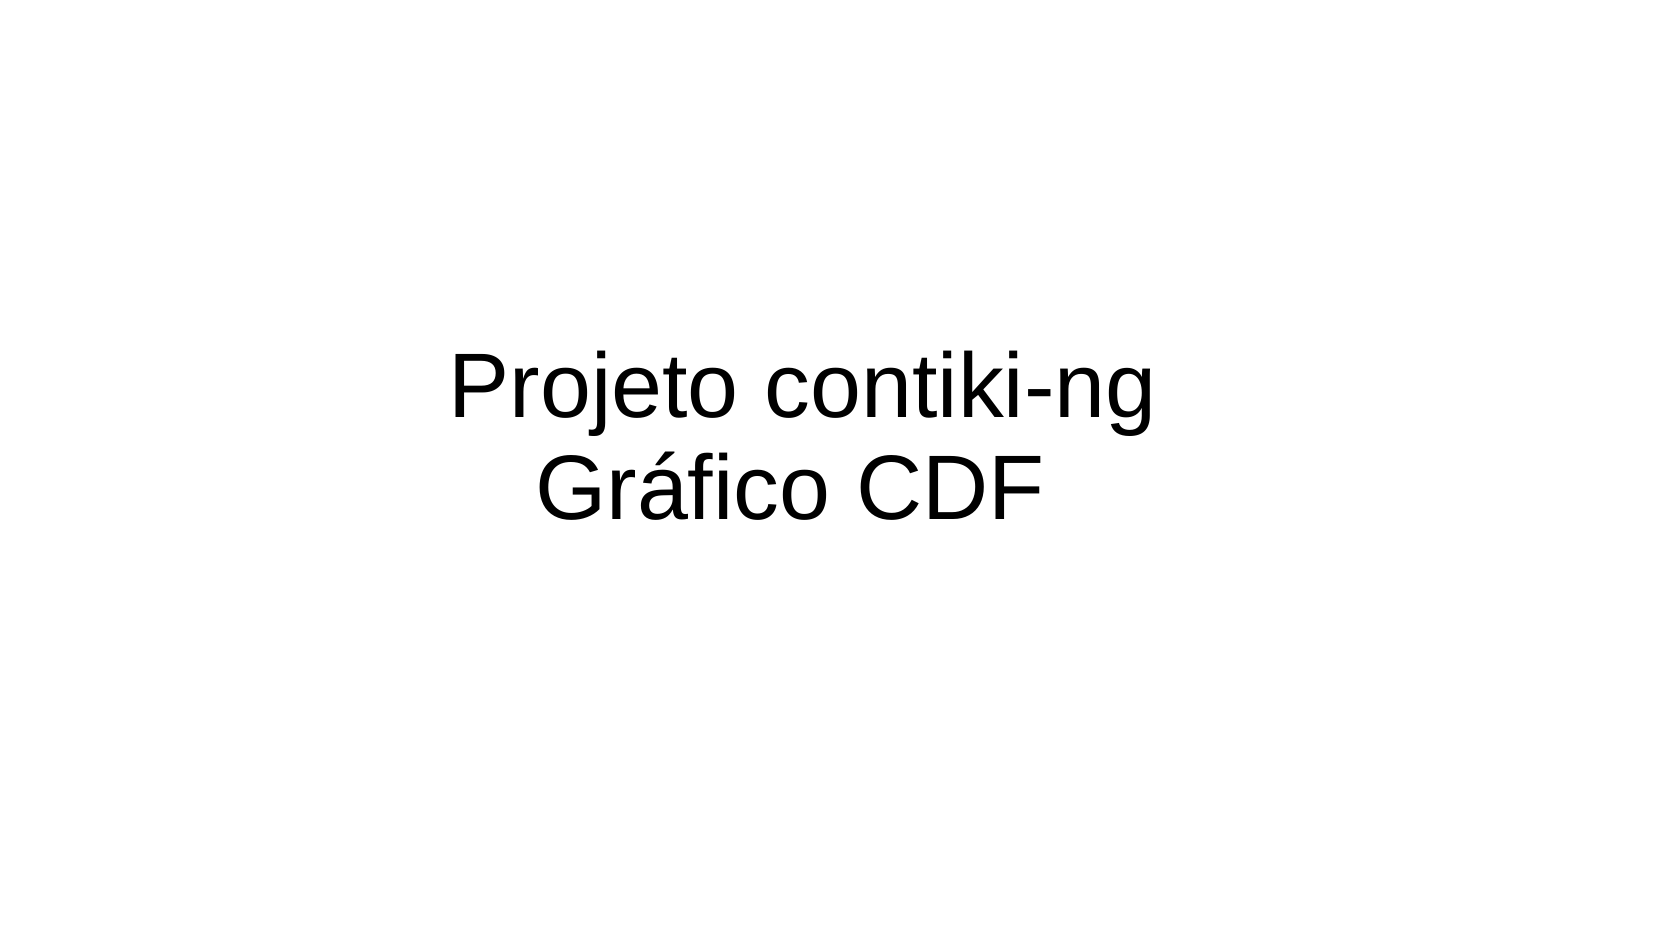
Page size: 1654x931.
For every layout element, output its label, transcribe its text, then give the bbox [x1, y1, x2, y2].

title Projeto contiki-ng Gráfico CDF [59, 334, 1548, 540]
